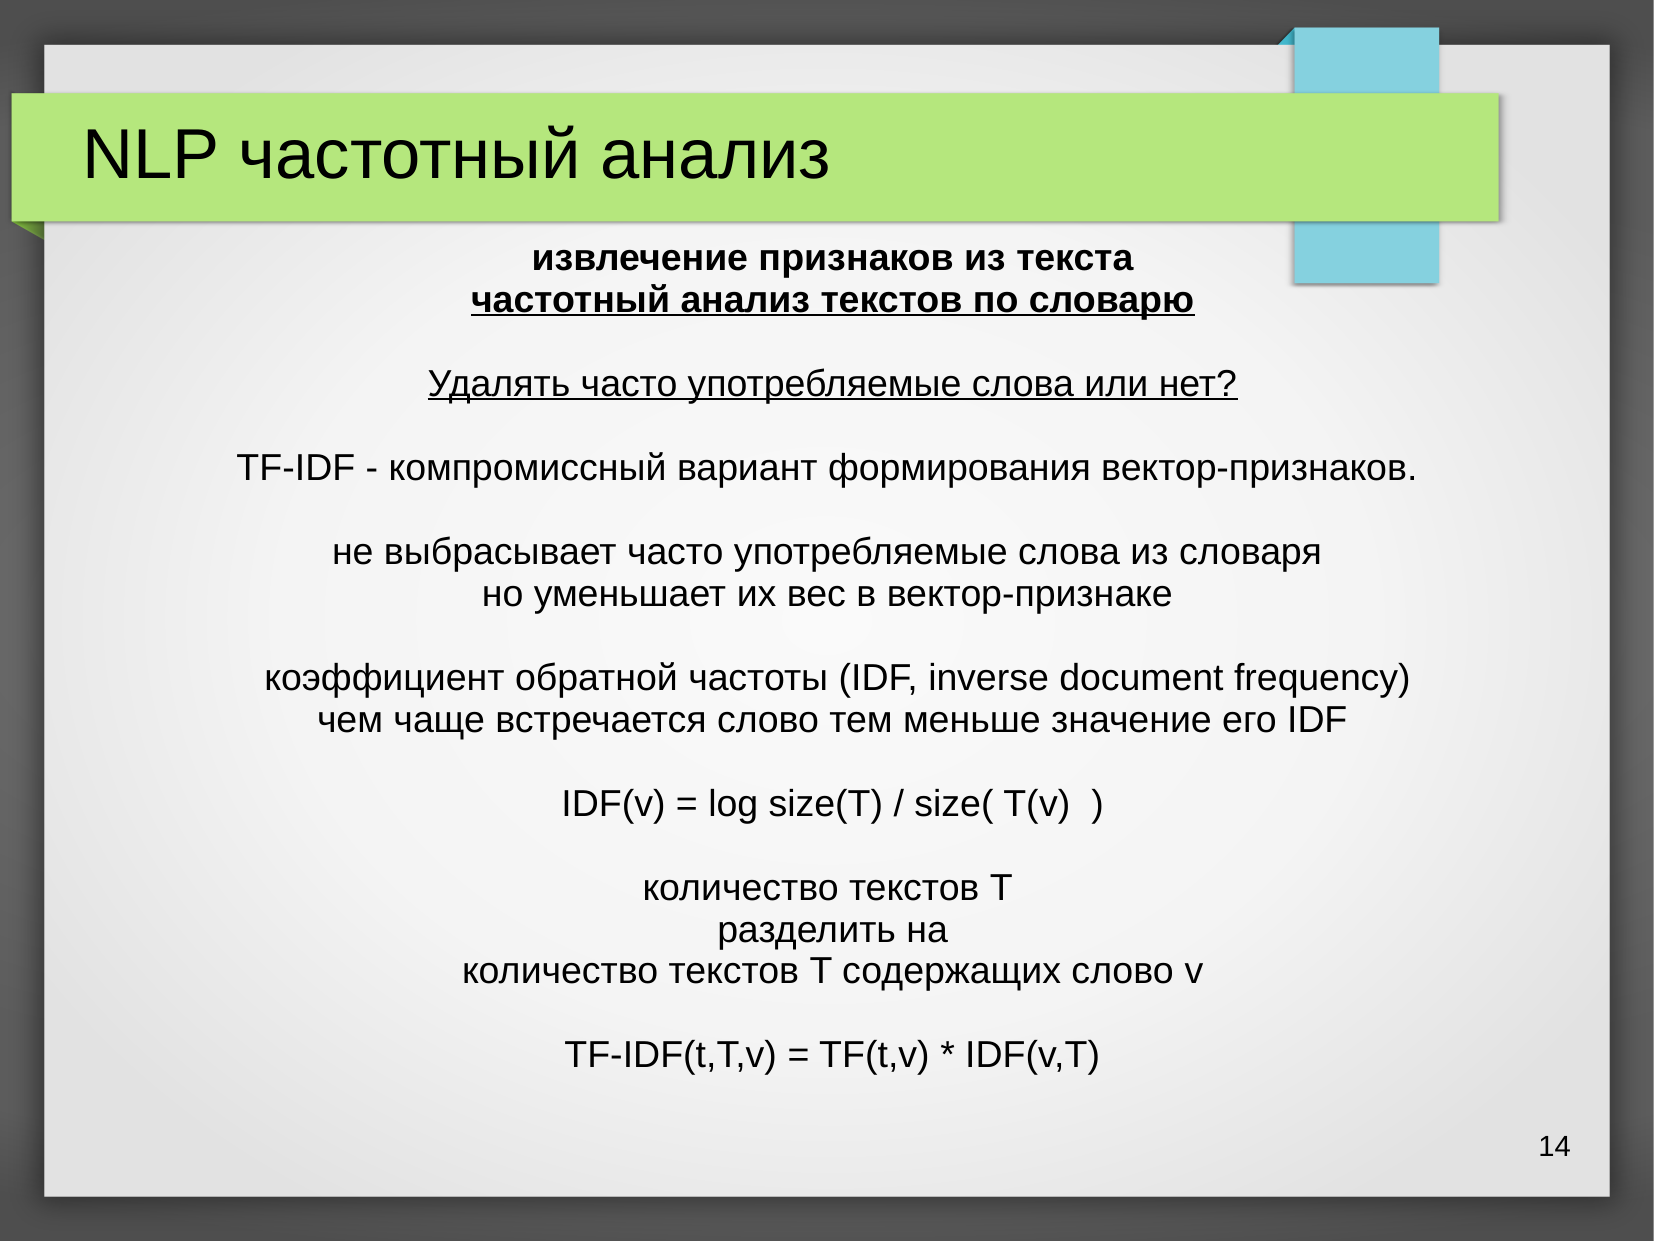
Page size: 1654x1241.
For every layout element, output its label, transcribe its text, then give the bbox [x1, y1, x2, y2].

text_box извлечение признаков из текста частотный анализ текстов по словарю Удалять часто употребляемые слова или нет? TF-IDF - компромиссный вариант формирования вектор-признаков. не выбрасывает часто употребляемые слова из словаря но уменьшает их вес в вектор-признаке коэффициент обратной частоты (IDF, inverse document frequency) чем чаще встречается слово тем меньше значение его IDF IDF(v) = log size(T) / size( T(v) ) количество текстов T разделить на количество текстов T содержащих слово v TF-IDF(t,T,v) = TF(t,v) * IDF(v,T) [188, 236, 1477, 1161]
title NLP частотный анализ [82, 113, 1406, 194]
picture [0, 0, 1654, 1241]
